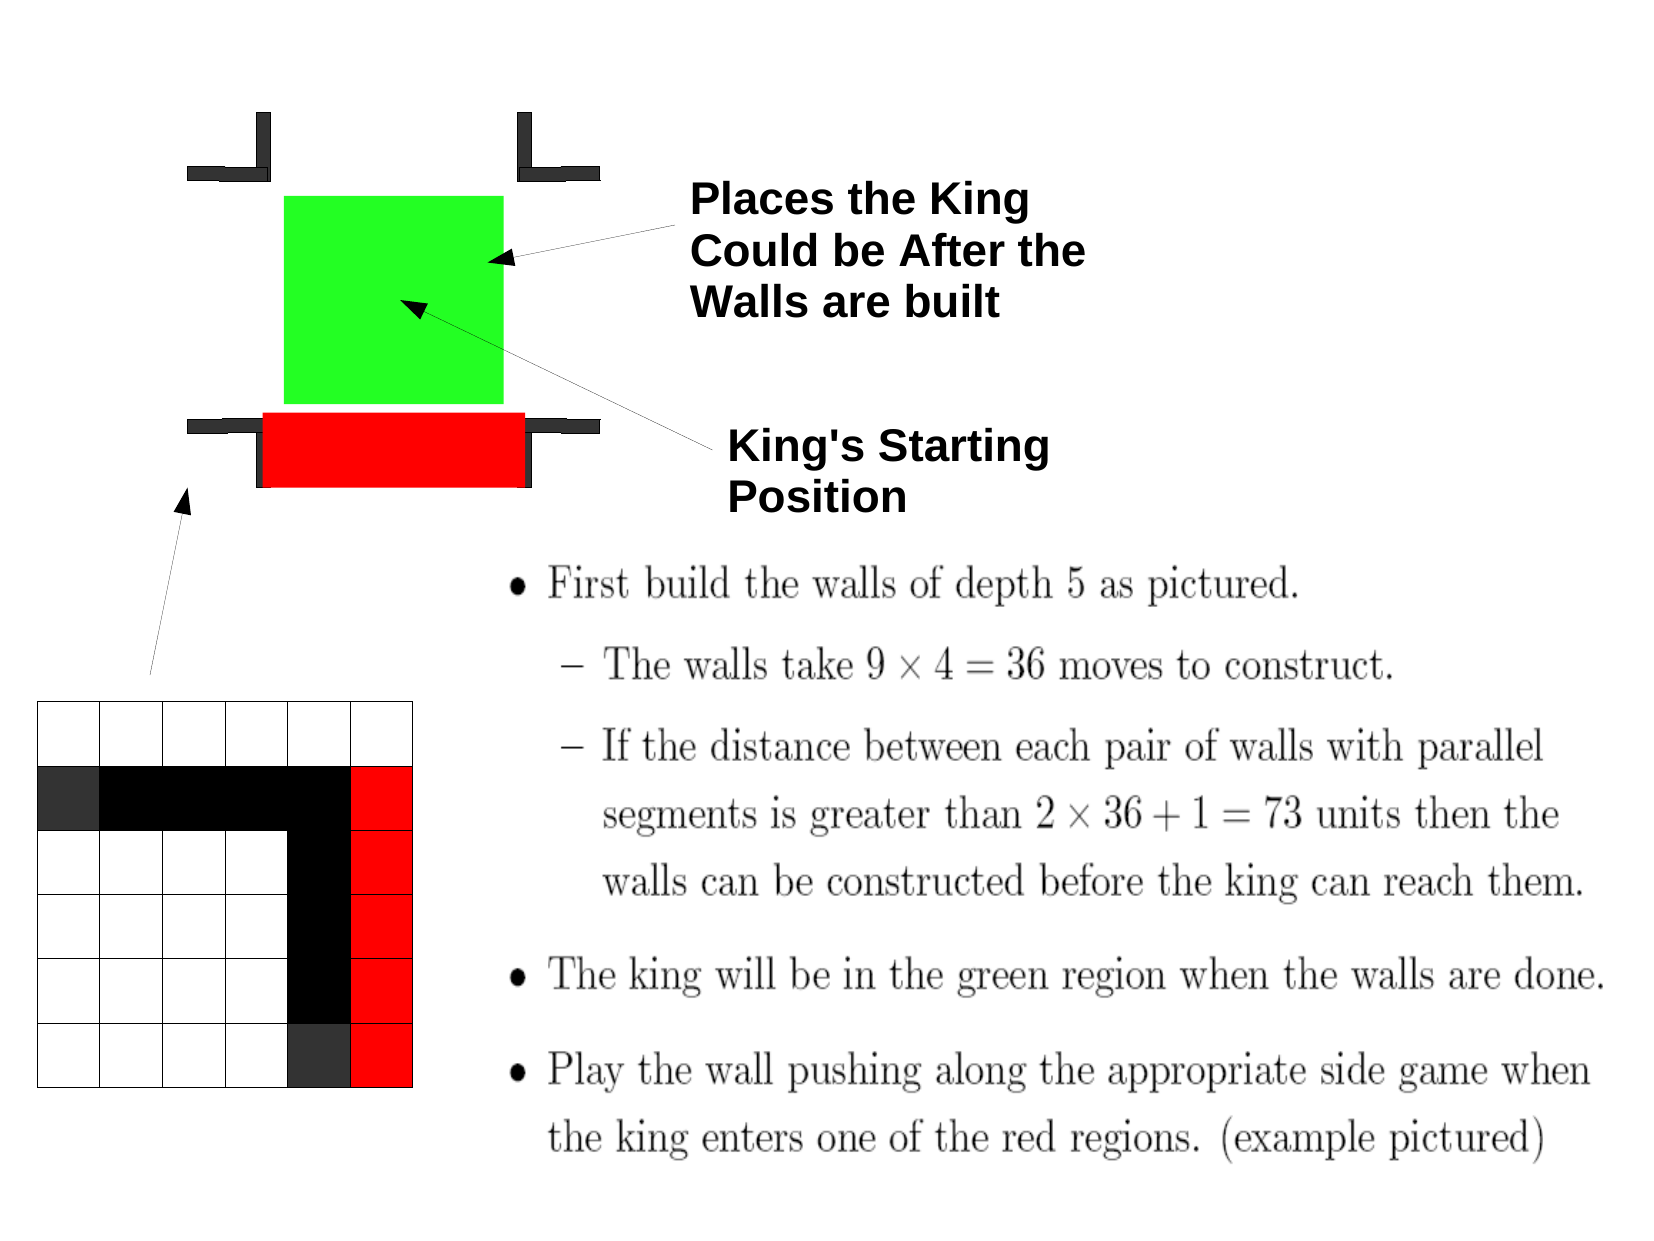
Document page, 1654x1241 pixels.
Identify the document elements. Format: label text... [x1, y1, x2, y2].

text_box [187, 112, 271, 182]
text_box [37, 701, 413, 1088]
picture [487, 562, 1613, 1178]
text_box King's Starting Position [712, 412, 1163, 532]
text_box [187, 412, 601, 488]
text_box Places the King Could be After the Walls are built [675, 165, 1126, 338]
text_box [283, 195, 504, 405]
text_box [517, 112, 601, 182]
